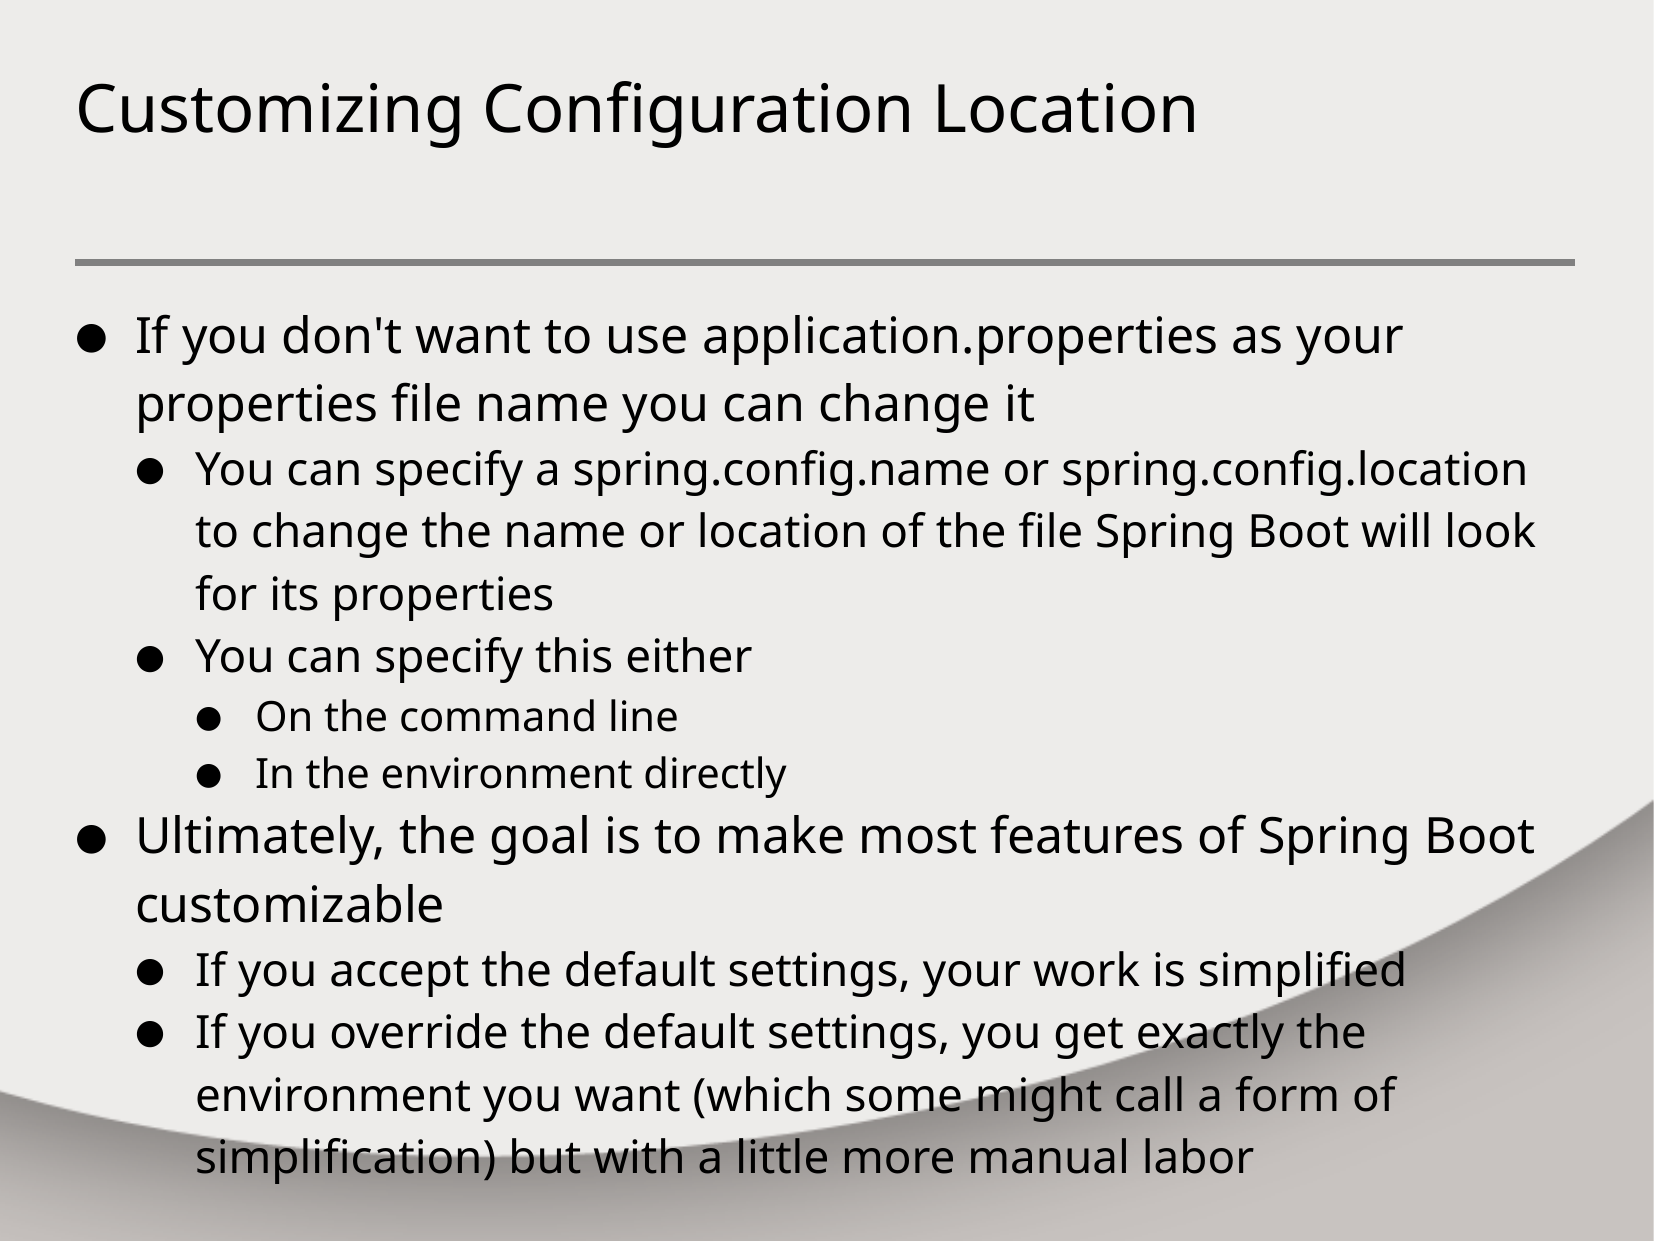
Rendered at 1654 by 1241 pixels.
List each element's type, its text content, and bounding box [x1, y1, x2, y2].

list If you don't want to use application.properties as your properties file name you can change it You can specify a spring.config.name or spring.config.location to change the name or location of the file Spring Boot will look for its properties You can specify this either On the command line In the environment directly Ultimately, the goal is to make most features of Spring Boot customizable If you accept the default settings, your work is simplified If you override the default settings, you get exactly the environment you want (which some might call a form of simplification) but with a little more manual labor [75, 299, 1576, 1163]
picture [0, 0, 1654, 1241]
title Customizing Configuration Location [75, 77, 1576, 228]
